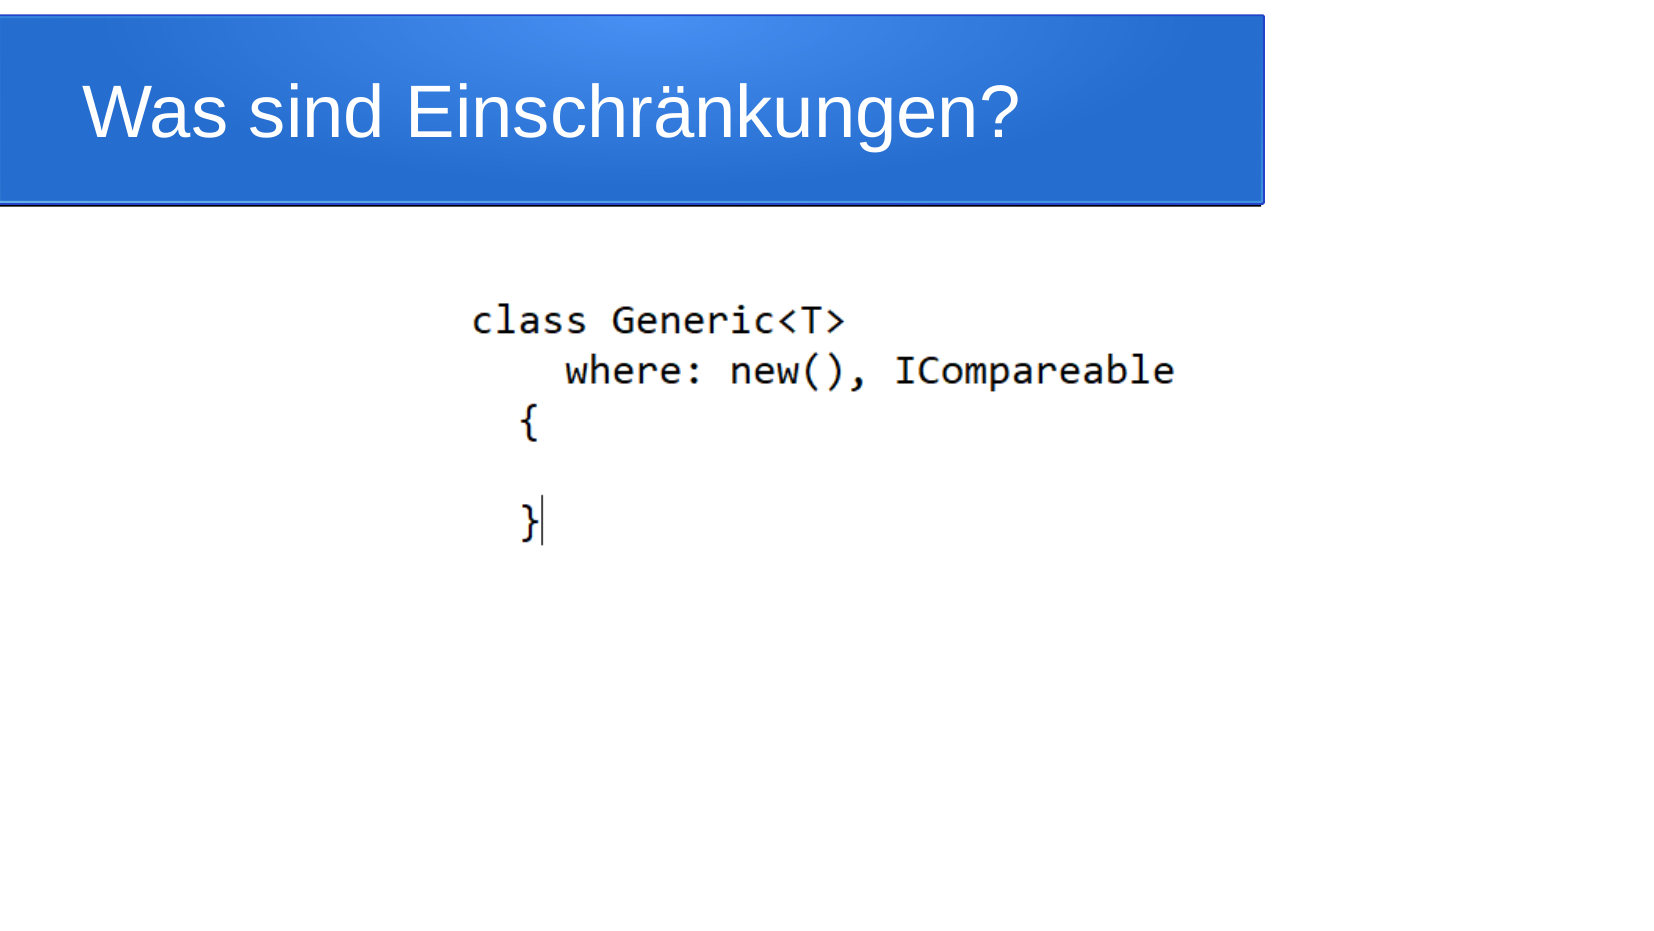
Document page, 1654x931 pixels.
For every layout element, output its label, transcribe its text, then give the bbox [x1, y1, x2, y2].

title Was sind Einschränkungen? [82, 35, 1235, 189]
picture [468, 299, 1193, 635]
